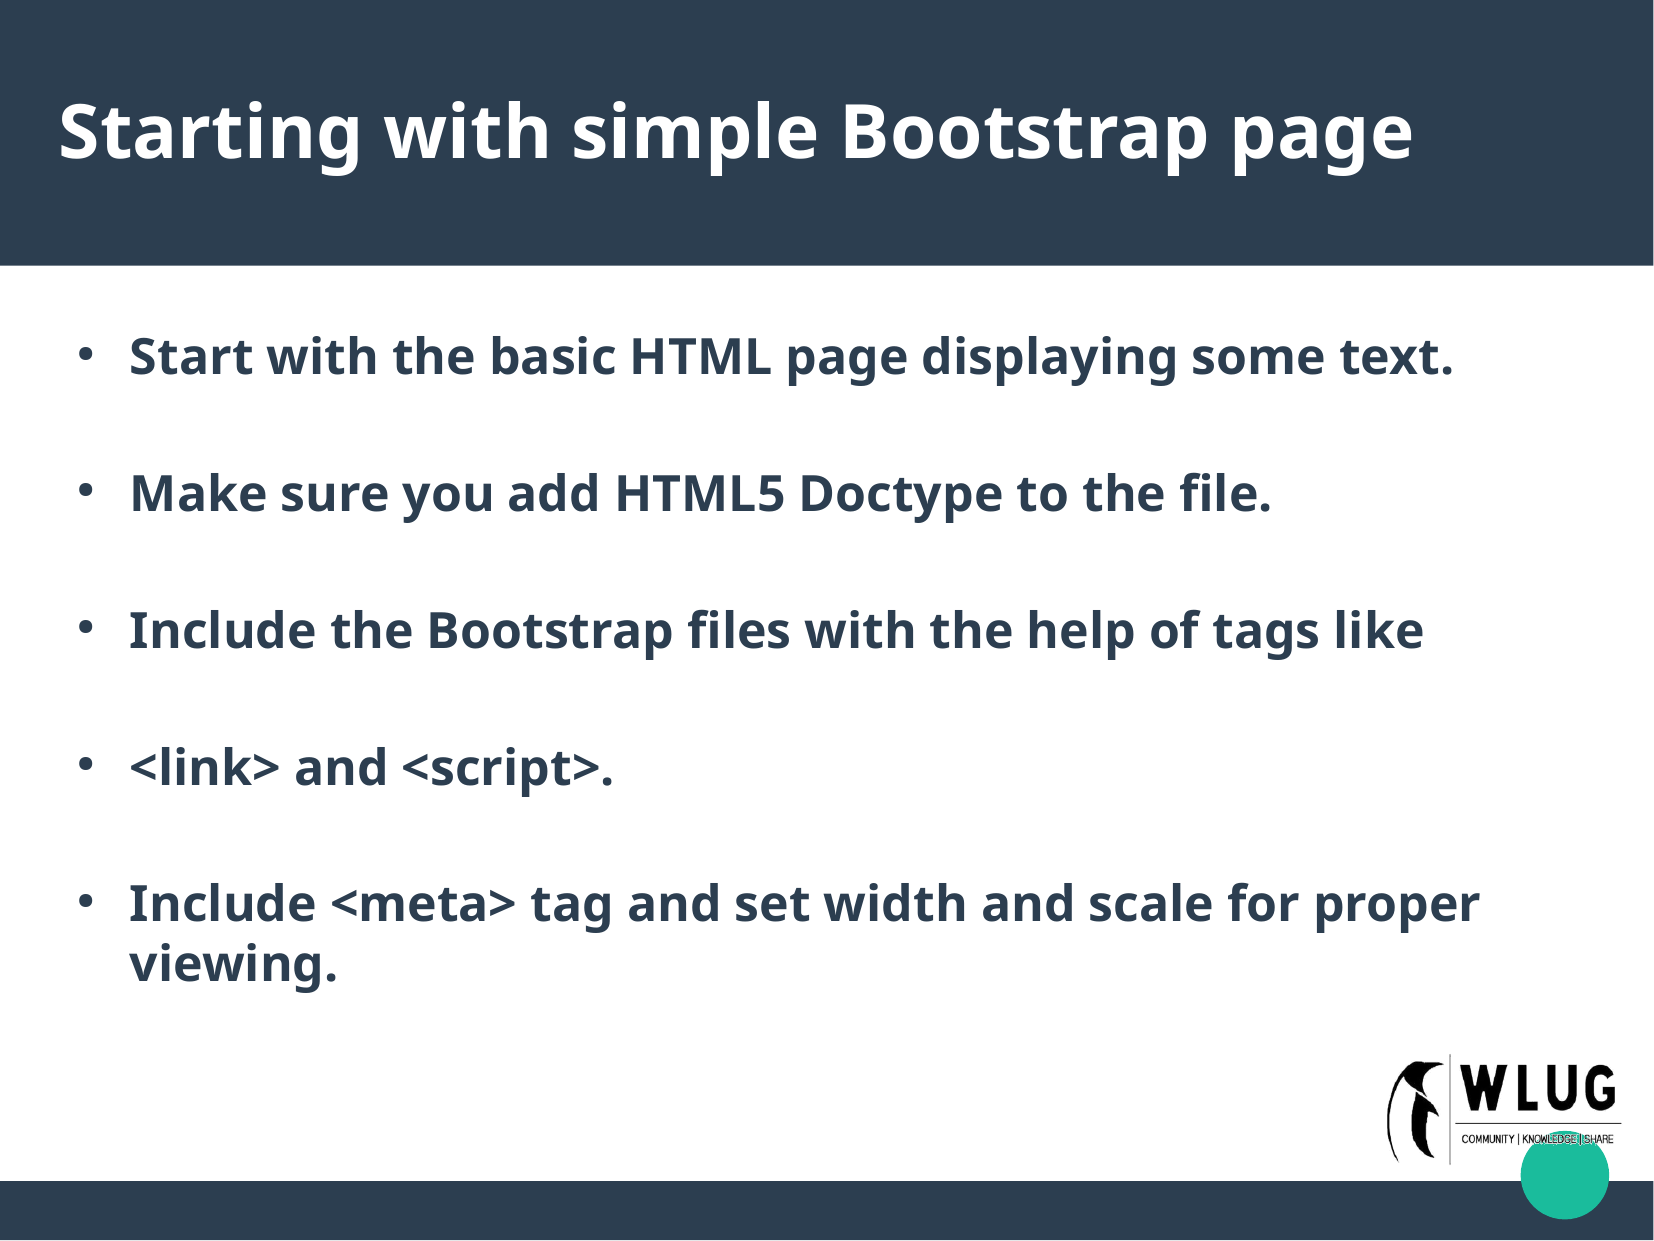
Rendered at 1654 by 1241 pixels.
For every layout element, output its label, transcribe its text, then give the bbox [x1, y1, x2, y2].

picture [1371, 1046, 1630, 1170]
title Starting with simple Bootstrap page [59, 49, 1595, 207]
list Start with the basic HTML page displaying some text. Make sure you add HTML5 Doctype to the file. Include the Bootstrap files with the help of tags like <link> and <script>. Include <meta> tag and set width and scale for proper viewing. [59, 324, 1595, 1152]
